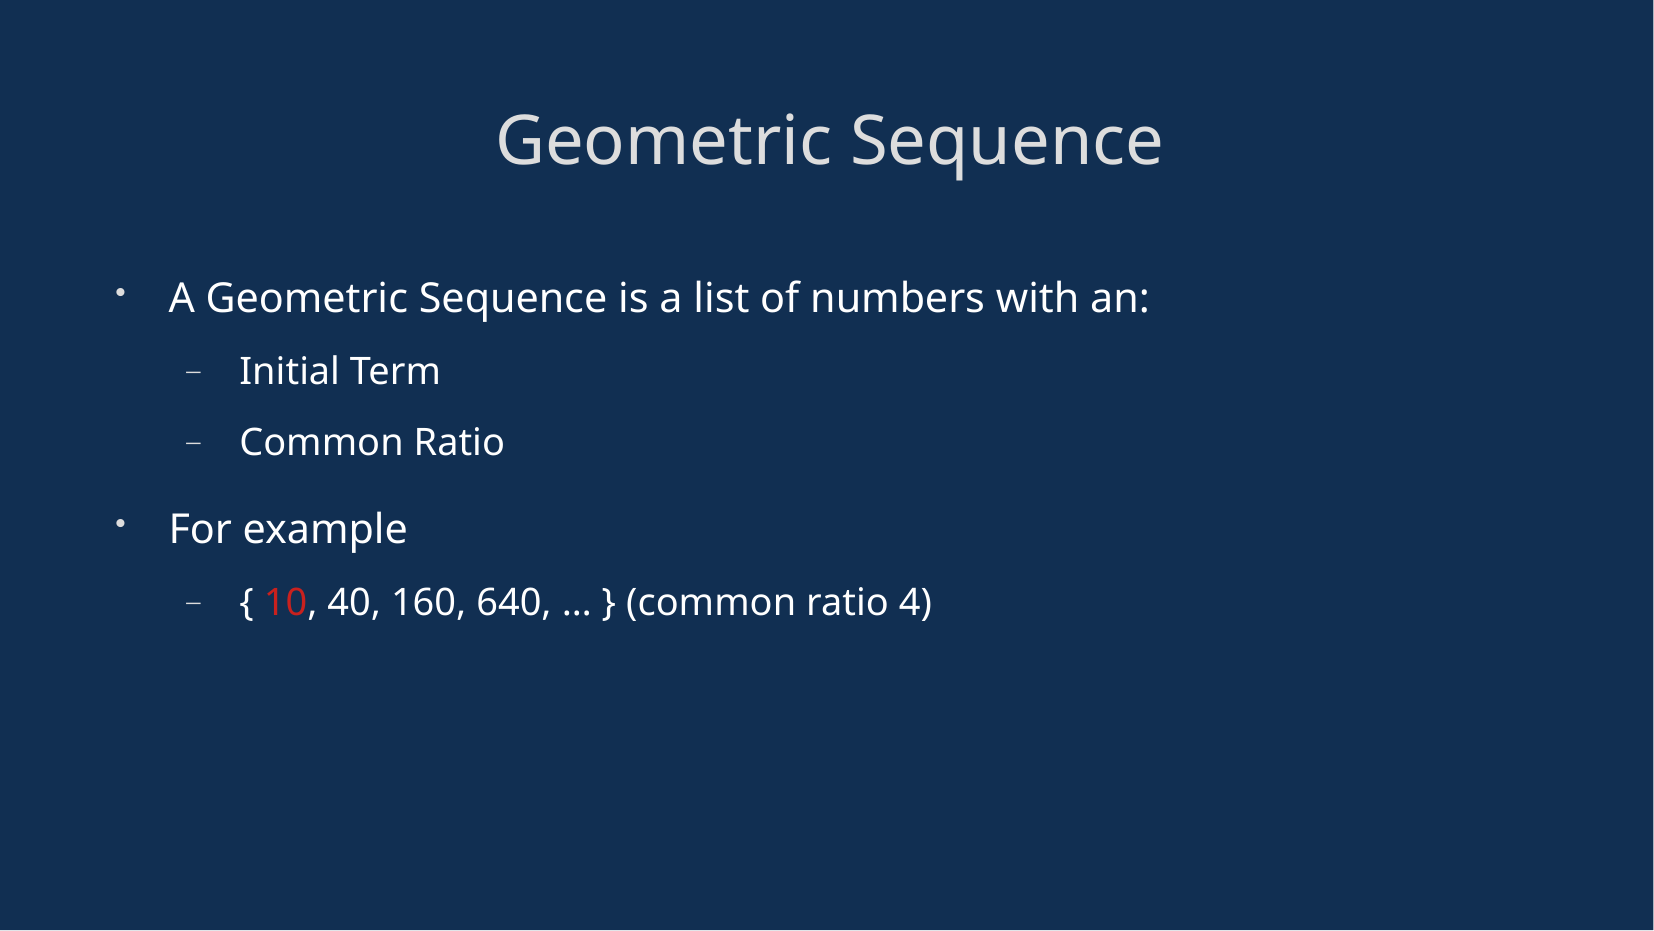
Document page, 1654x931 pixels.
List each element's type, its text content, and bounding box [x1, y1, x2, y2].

title Geometric Sequence [97, 56, 1563, 220]
list A Geometric Sequence is a list of numbers with an: Initial Term Common Ratio For example { 10, 40, 160, 640, … } (common ratio 4) [97, 268, 1563, 806]
